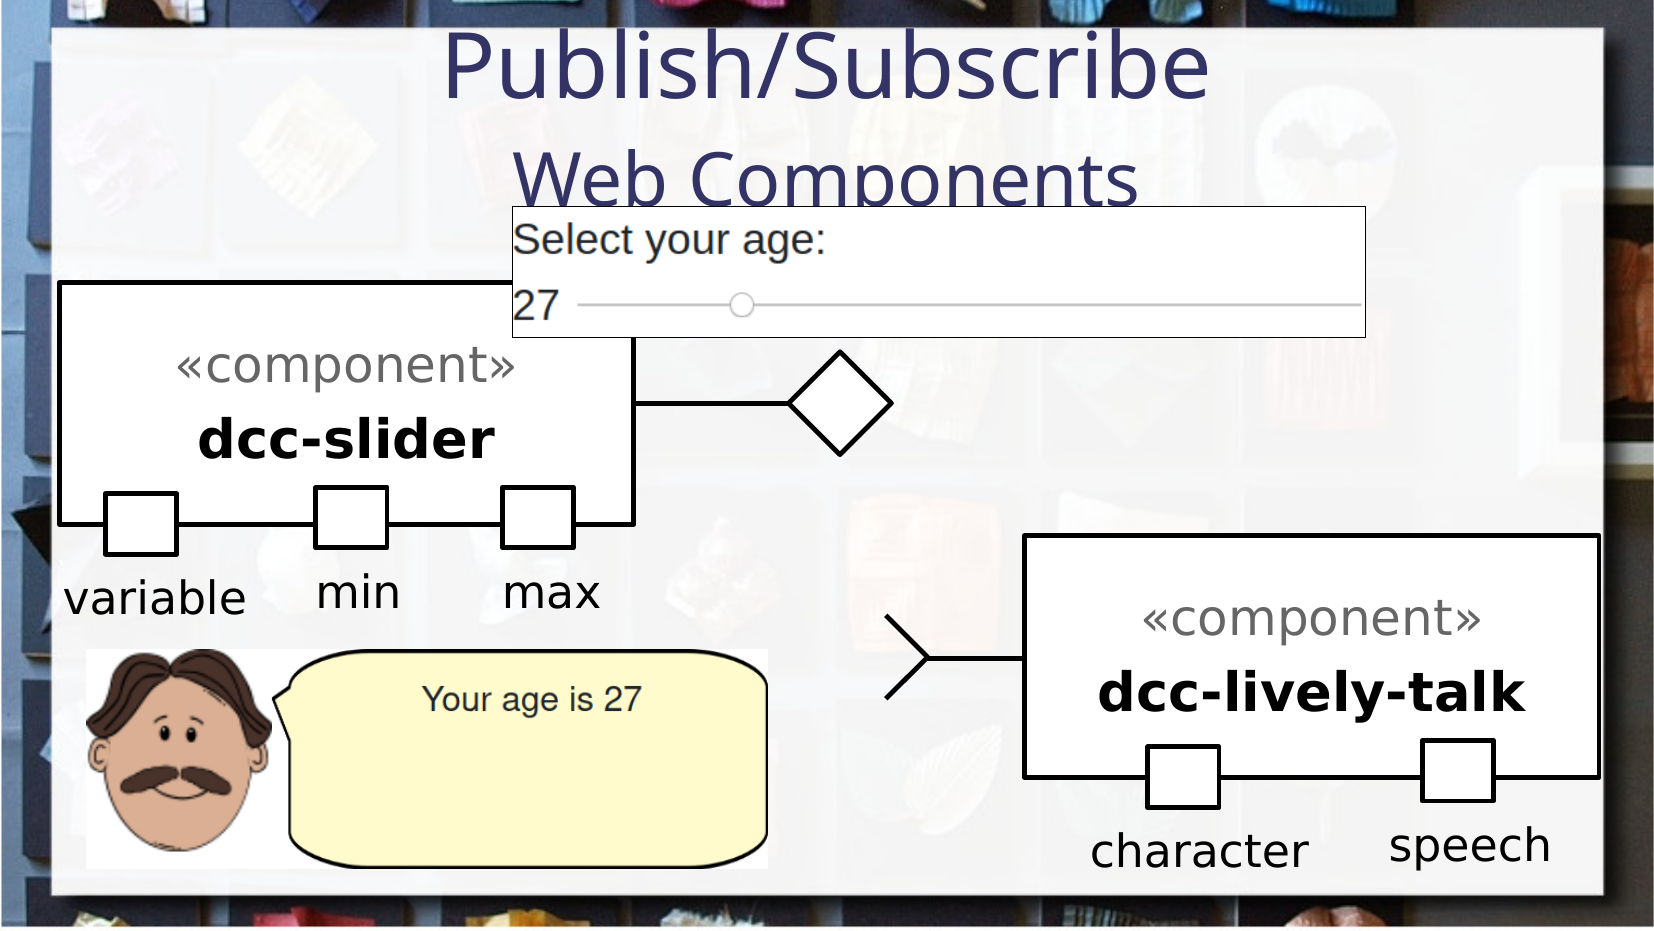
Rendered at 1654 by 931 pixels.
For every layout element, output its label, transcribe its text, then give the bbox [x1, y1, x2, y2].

text_box «component» dcc-lively-talk [1024, 535, 1600, 778]
text_box min [300, 558, 417, 627]
text_box variable [48, 564, 263, 633]
text_box [315, 487, 387, 548]
title Publish/Subscribe Web Components [82, 17, 1571, 212]
picture [0, 0, 1654, 931]
text_box «component» dcc-slider [59, 282, 634, 525]
text_box [788, 351, 892, 455]
text_box [105, 493, 177, 555]
text_box speech [1373, 811, 1568, 880]
text_box character [1075, 817, 1324, 886]
text_box max [487, 558, 617, 627]
text_box [1147, 746, 1219, 808]
text_box [1422, 740, 1494, 801]
text_box [502, 487, 574, 548]
